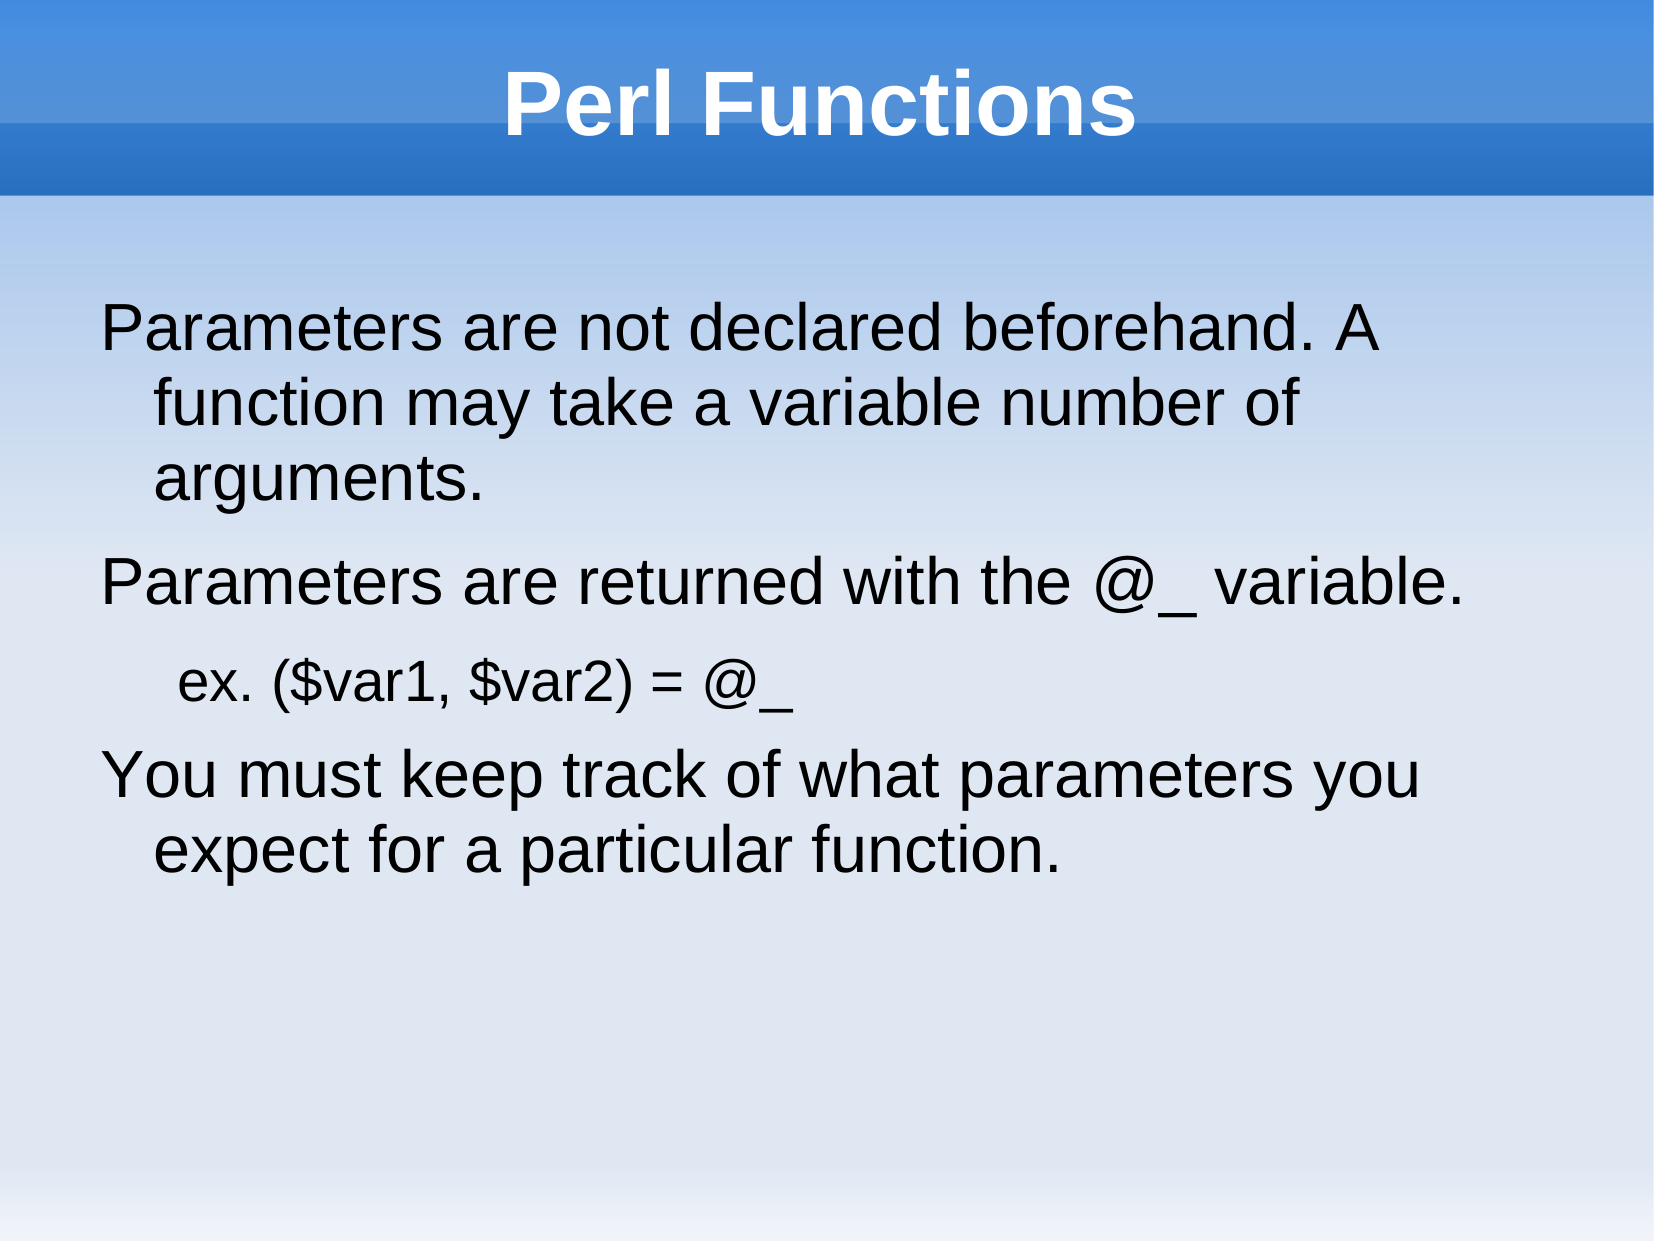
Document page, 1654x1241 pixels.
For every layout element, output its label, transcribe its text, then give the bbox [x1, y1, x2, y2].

title Perl Functions [76, 0, 1565, 208]
list Parameters are not declared beforehand. A function may take a variable number of arguments. Parameters are returned with the @_ variable. ex. ($var1, $var2) = @_ You must keep track of what parameters you expect for a particular function. [82, 290, 1571, 1109]
picture [0, 0, 1654, 1241]
